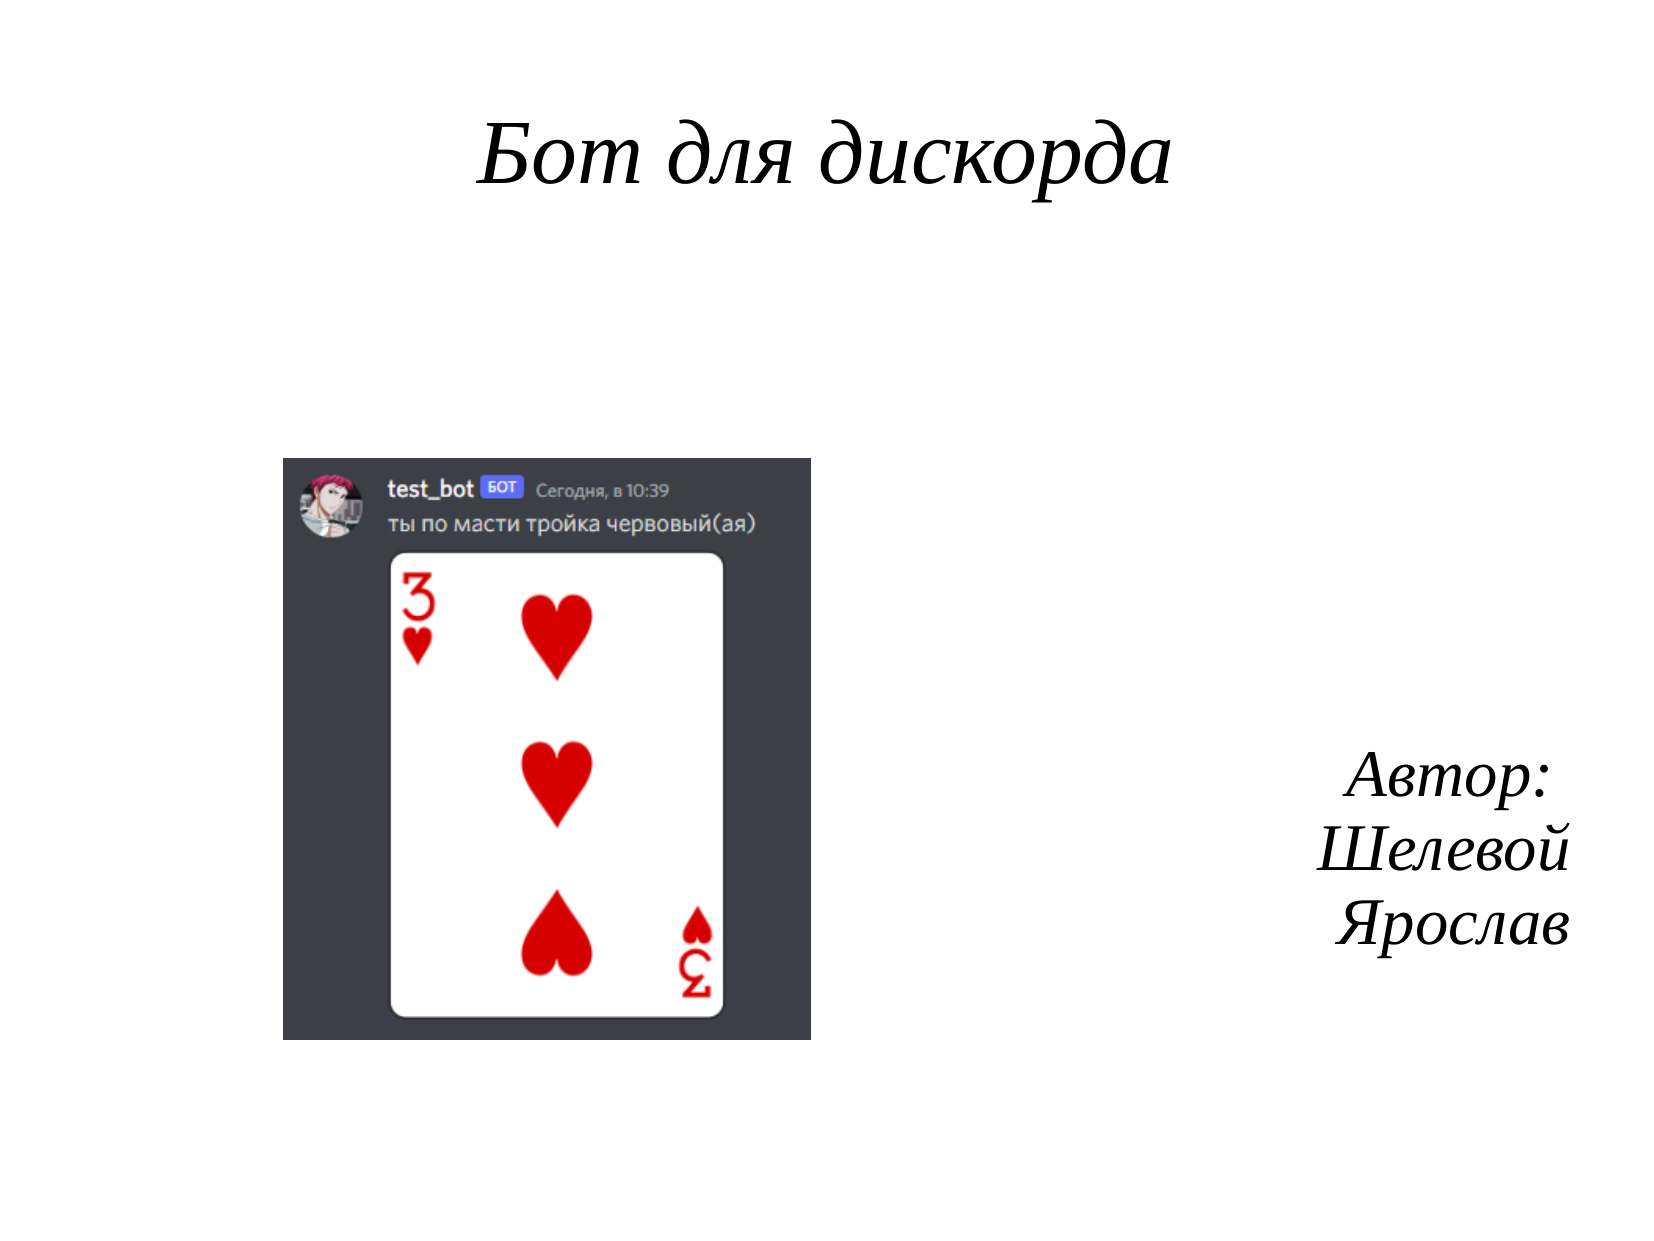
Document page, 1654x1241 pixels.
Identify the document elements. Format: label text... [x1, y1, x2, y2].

picture [283, 458, 811, 1040]
subtitle Автор: Шелевой Ярослав [1192, 703, 1571, 993]
title Бот для дискорда [82, 49, 1571, 257]
